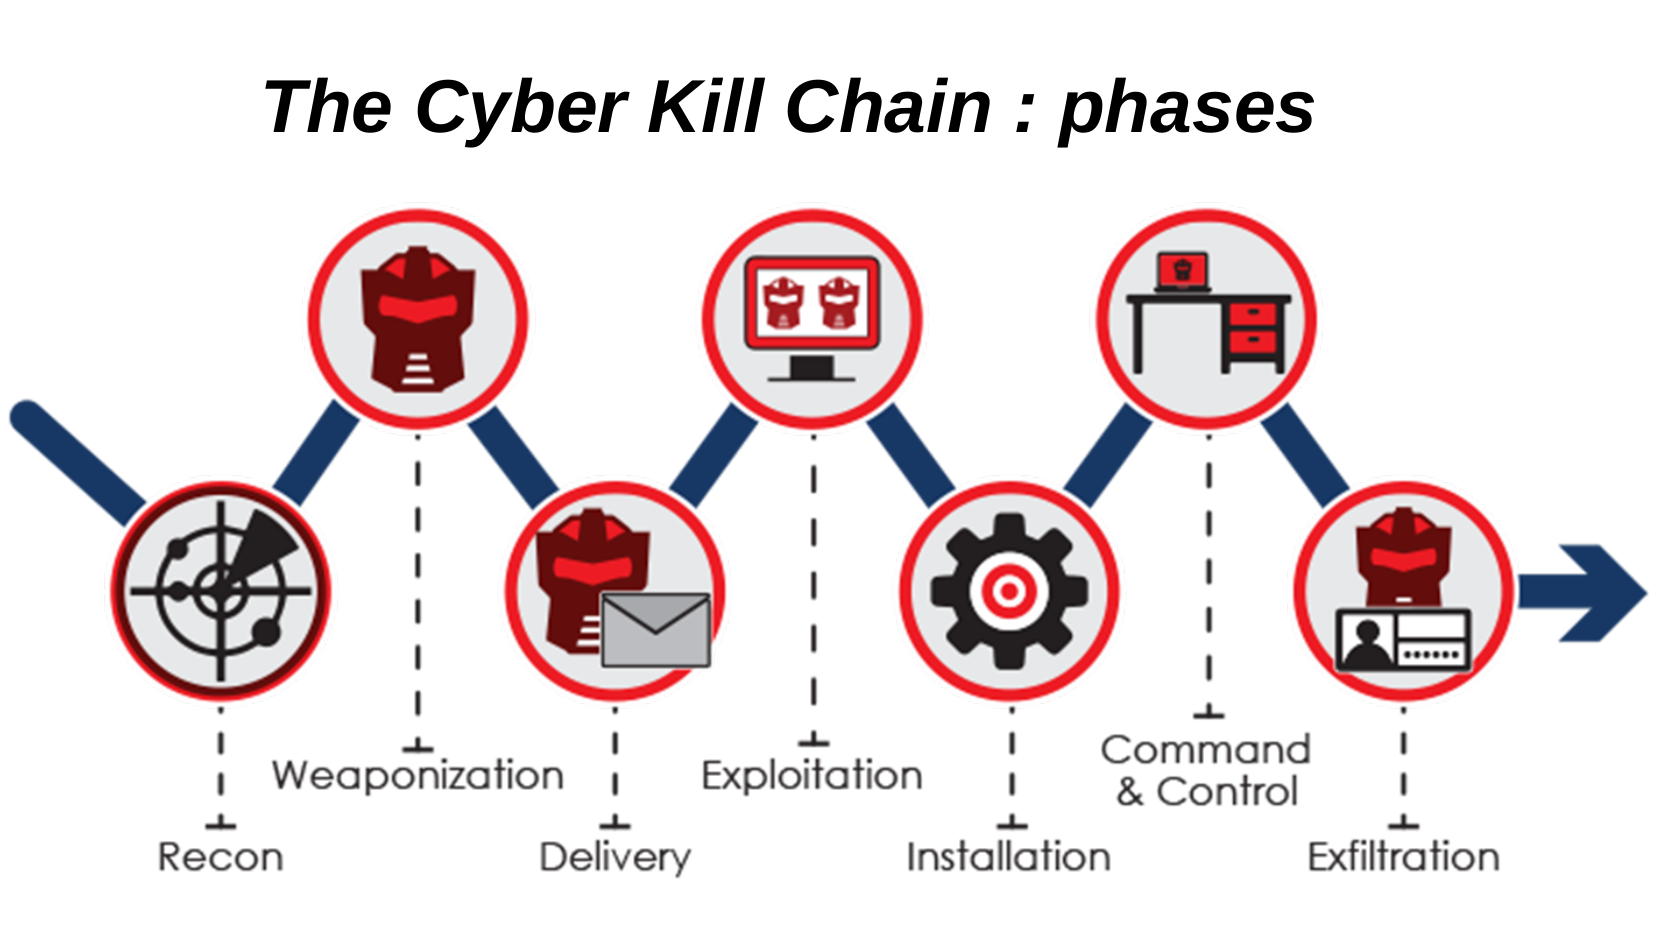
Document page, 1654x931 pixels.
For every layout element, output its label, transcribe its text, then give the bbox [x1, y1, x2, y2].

picture [3, 190, 1654, 896]
text_box The Cyber Kill Chain : phases [245, 57, 1377, 157]
